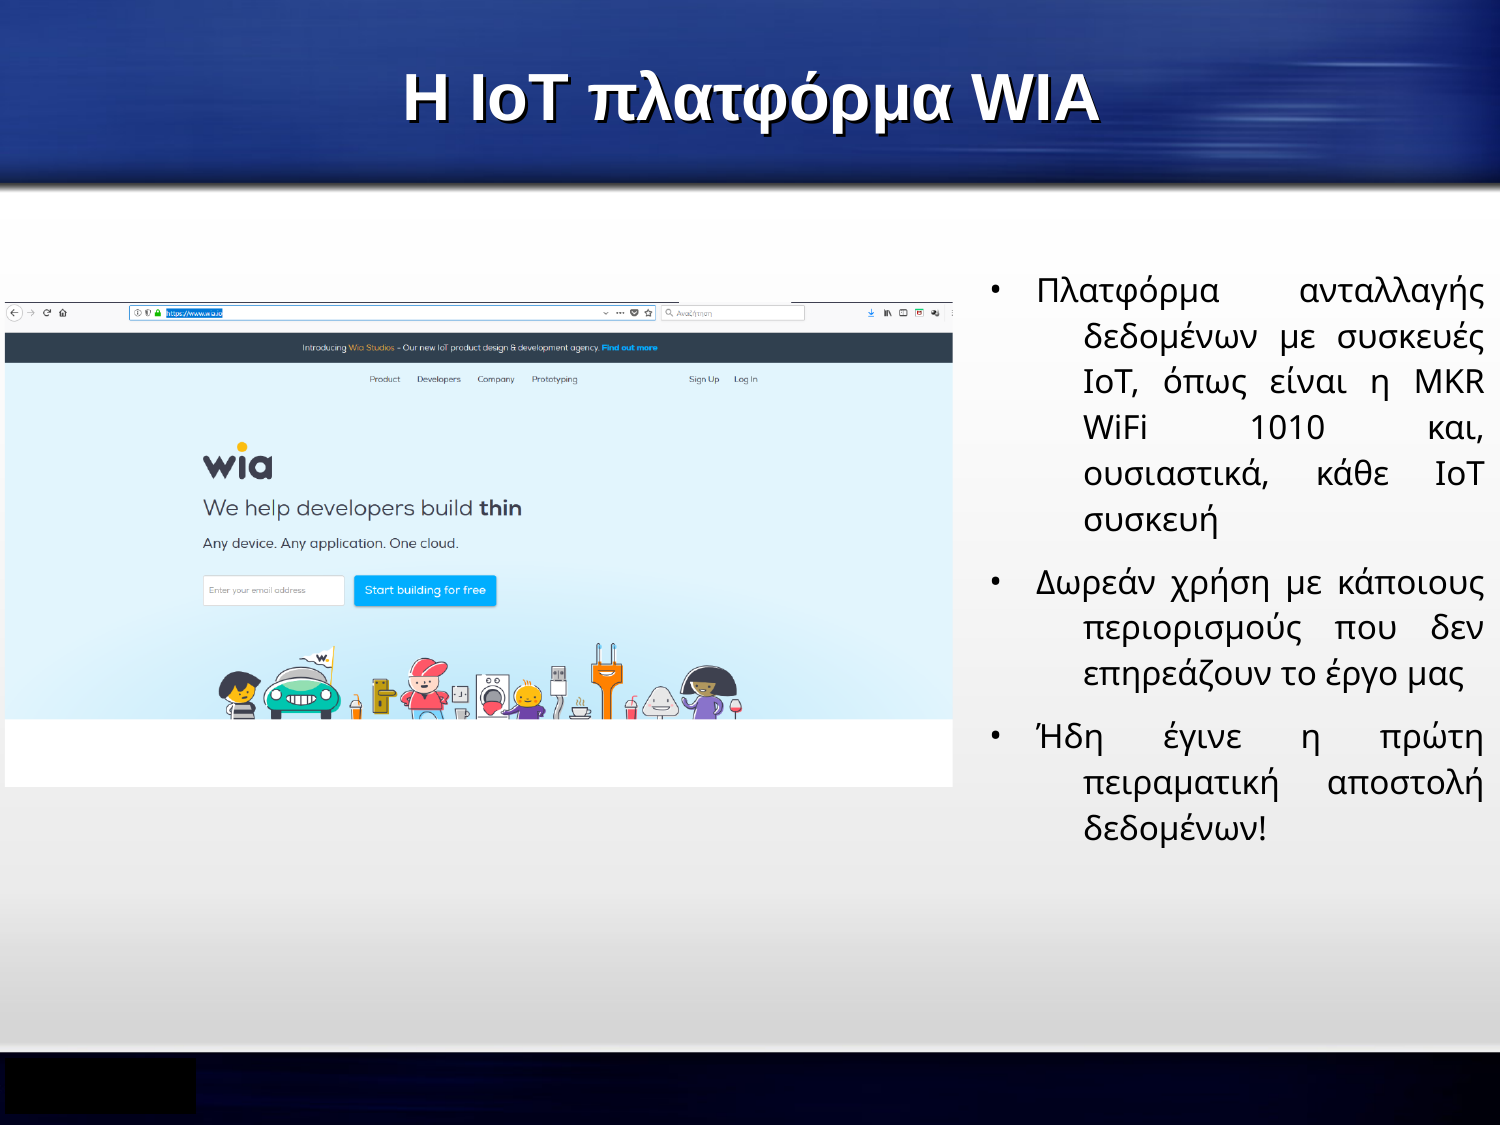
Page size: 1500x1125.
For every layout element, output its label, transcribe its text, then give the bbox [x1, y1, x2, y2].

text_box Πλατφόρμα ανταλλαγής δεδομένων με συσκευές IoT, όπως είναι η MKR WiFi 1010 και, ουσιαστικά, κάθε IoT συσκευή Δωρεάν χρήση με κάποιους περιορισμούς που δεν επηρεάζουν το έργο μας Ήδη έγινε η πρώτη πειραματική αποστολή δεδομένων! [974, 255, 1500, 854]
title Η IoT πλατφόρμα WIA [76, 0, 1427, 188]
picture [4, 302, 953, 787]
text_box [6, 1059, 195, 1113]
